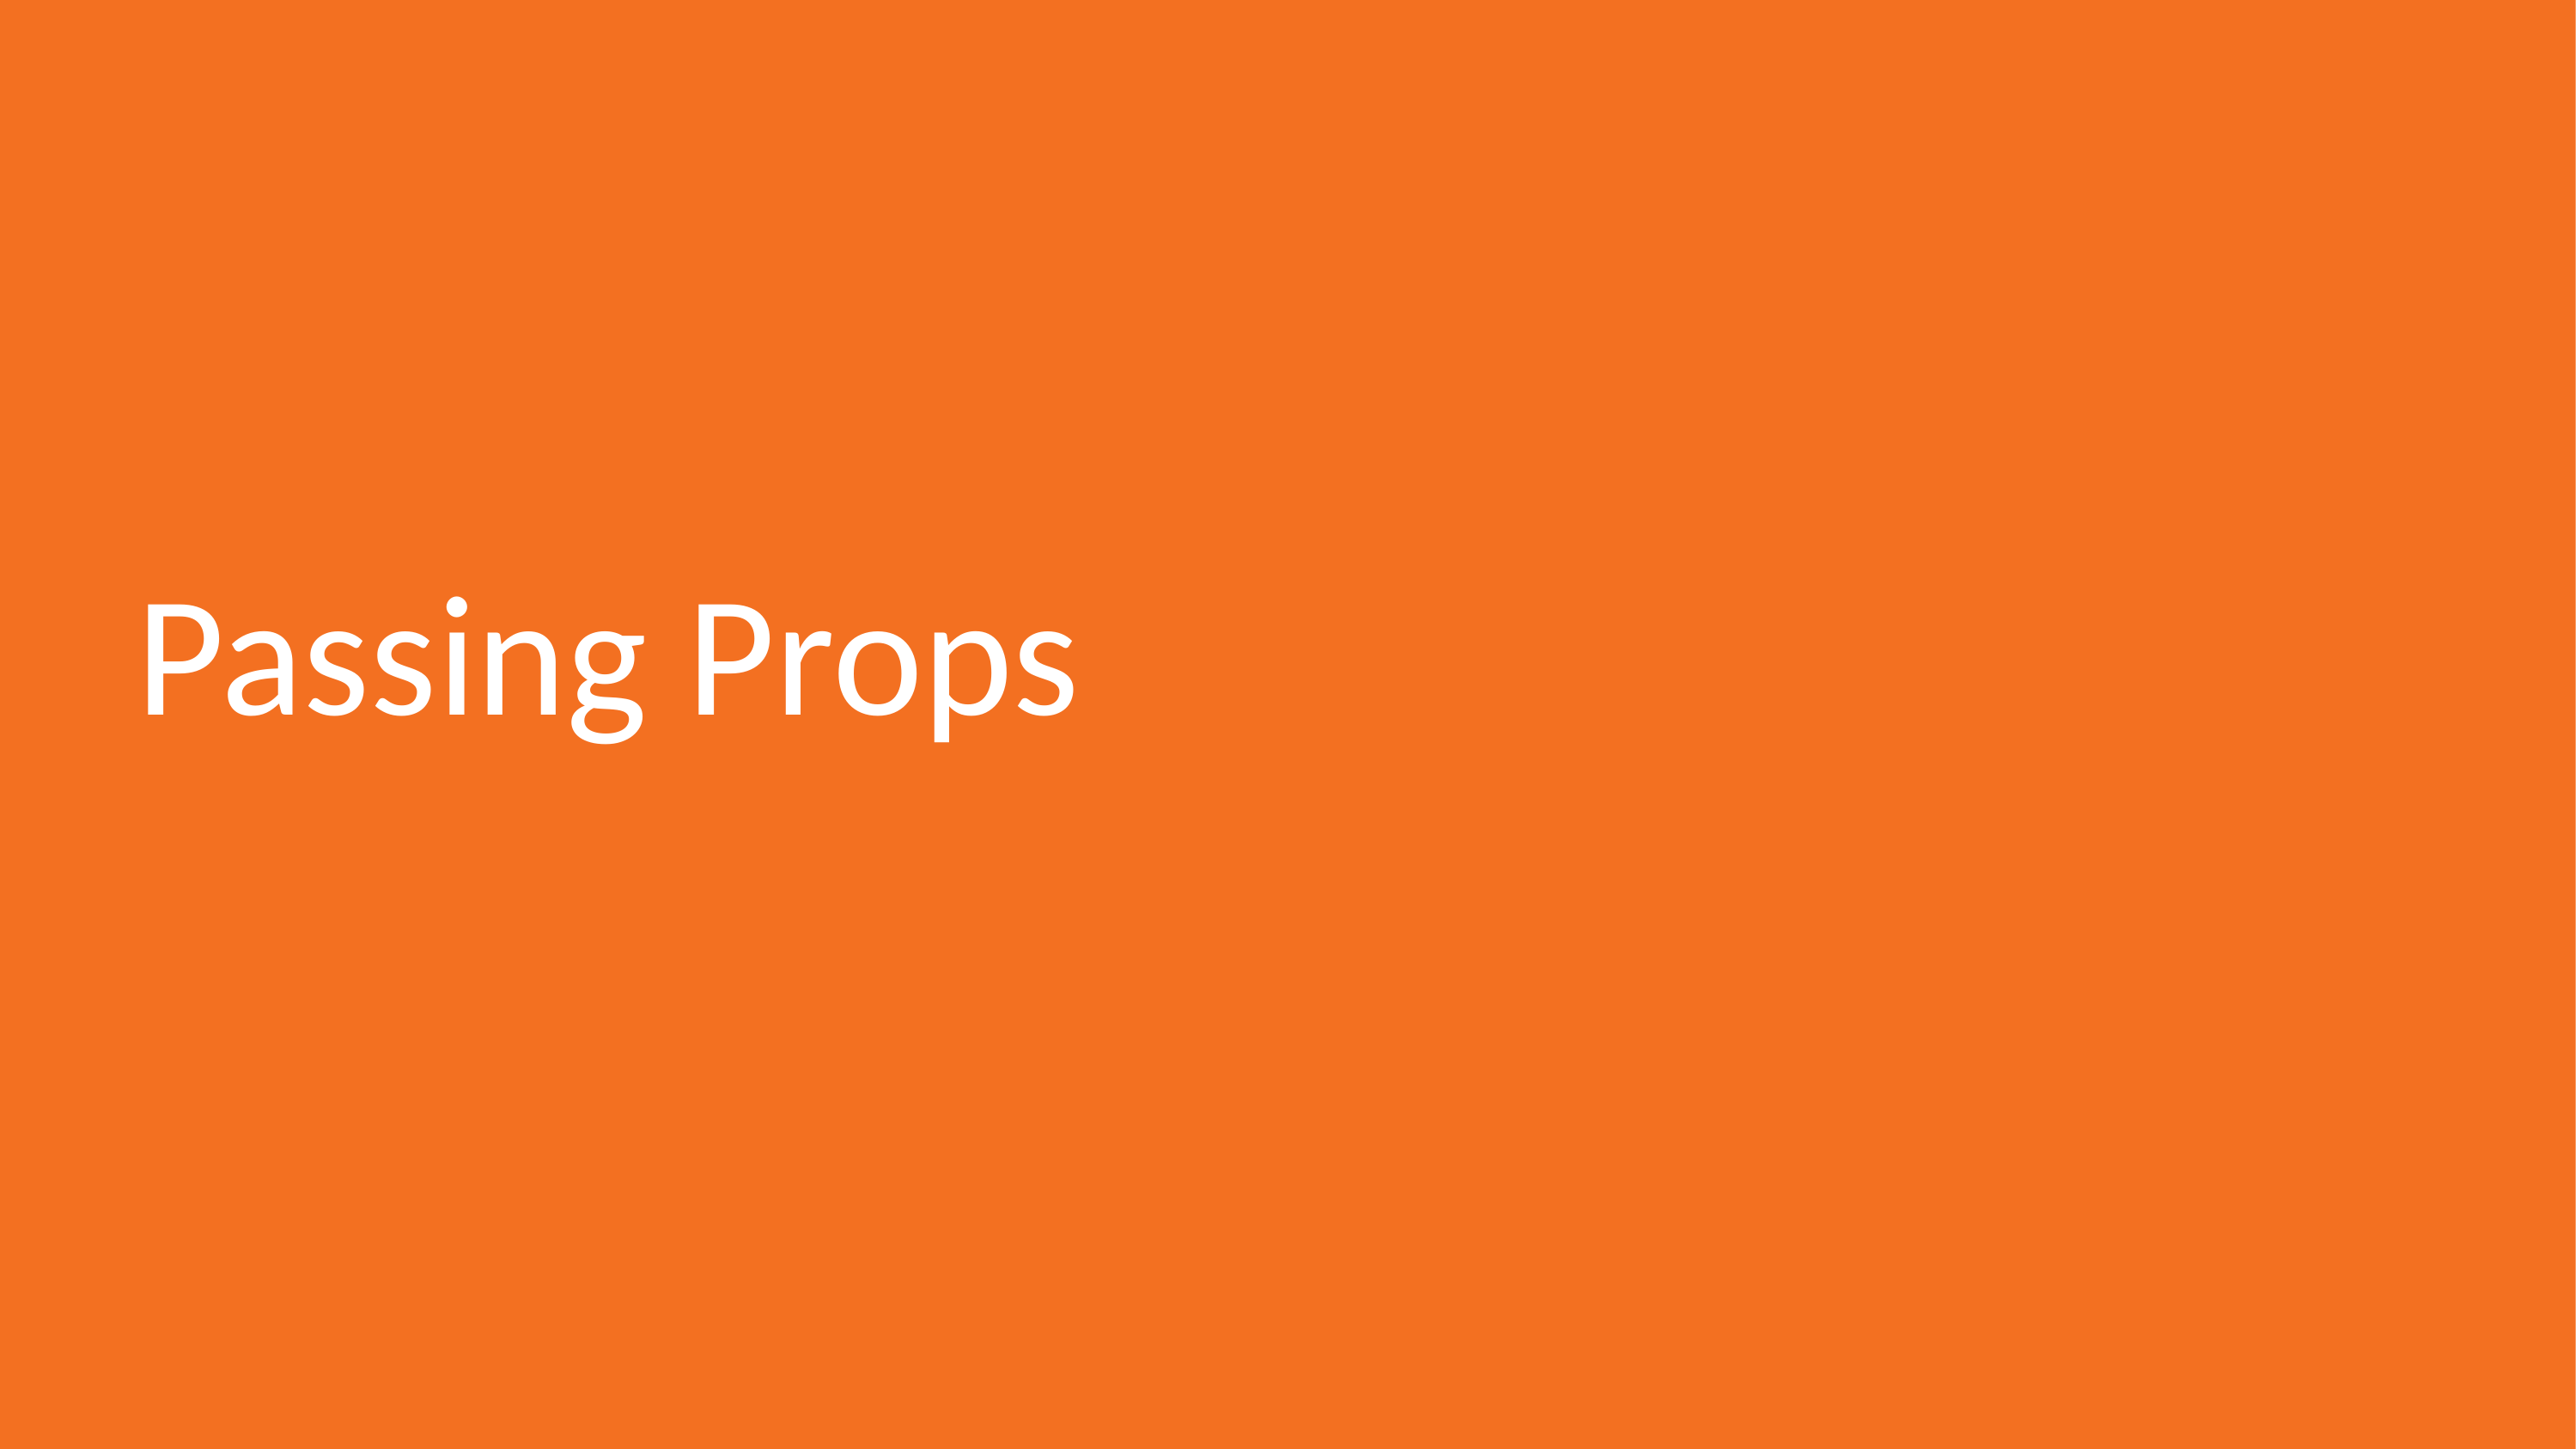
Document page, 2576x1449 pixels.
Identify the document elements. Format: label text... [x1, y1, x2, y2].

title Passing Props [110, 512, 2427, 776]
